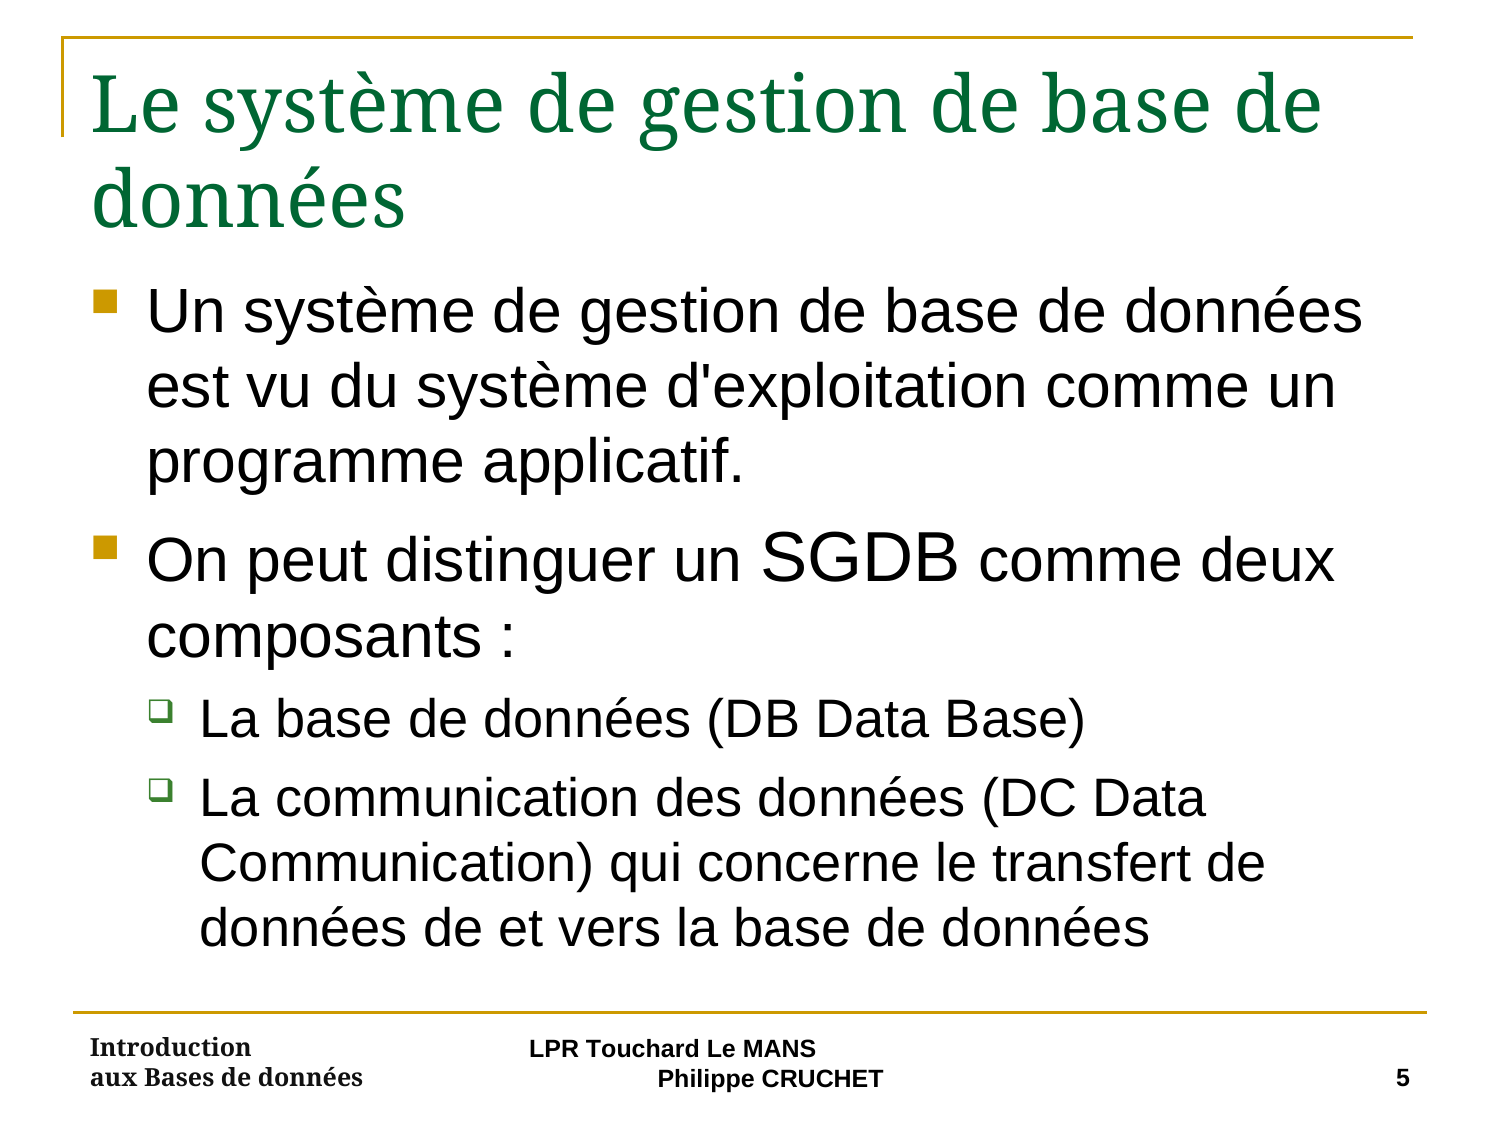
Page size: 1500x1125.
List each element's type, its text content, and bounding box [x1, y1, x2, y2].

title Le système de gestion de base de données [75, 45, 1426, 233]
text_box LPR Touchard Le MANS Philippe CRUCHET [512, 1025, 988, 1101]
list Un système de gestion de base de données est vu du système d'exploitation comme un programme applicatif. On peut distinguer un SGDB comme deux composants : La base de données (DB Data Base) La communication des données (DC Data Communication) qui concerne le transfert de données de et vers la base de données [75, 262, 1426, 1006]
text_box <numéro> [1074, 1024, 1426, 1100]
